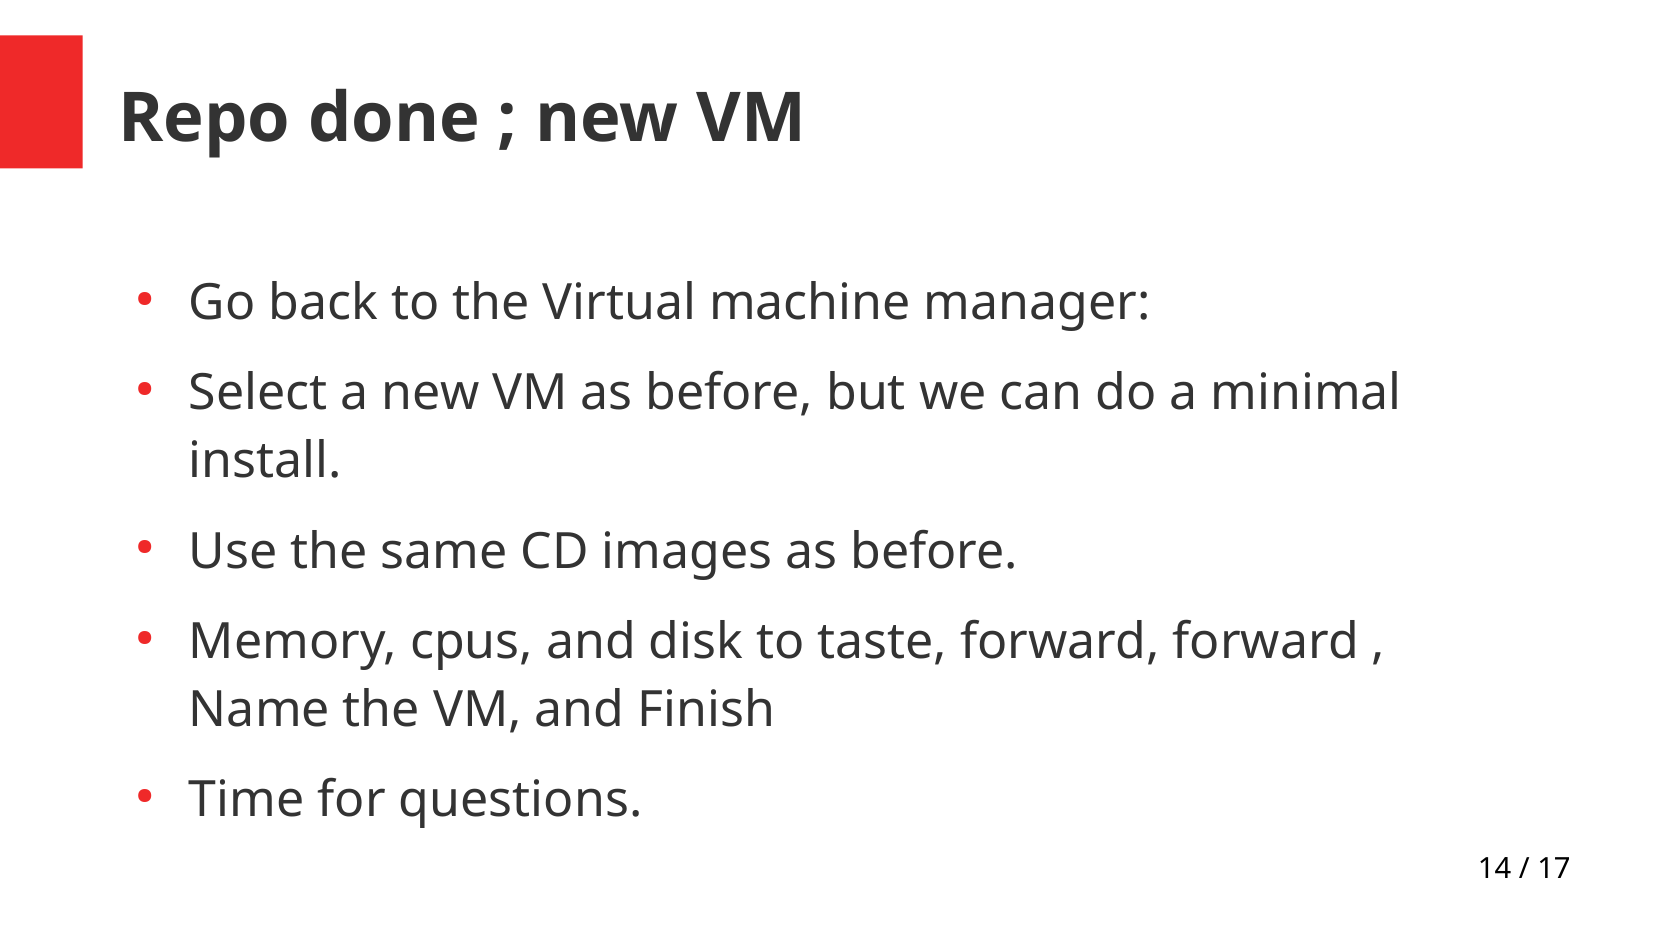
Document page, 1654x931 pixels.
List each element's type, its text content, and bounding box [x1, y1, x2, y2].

list Go back to the Virtual machine manager: Select a new VM as before, but we can do a minimal install. Use the same CD images as before. Memory, cpus, and disk to taste, forward, forward , Name the VM, and Finish Time for questions. [118, 265, 1536, 806]
title Repo done ; new VM [118, 37, 1571, 193]
